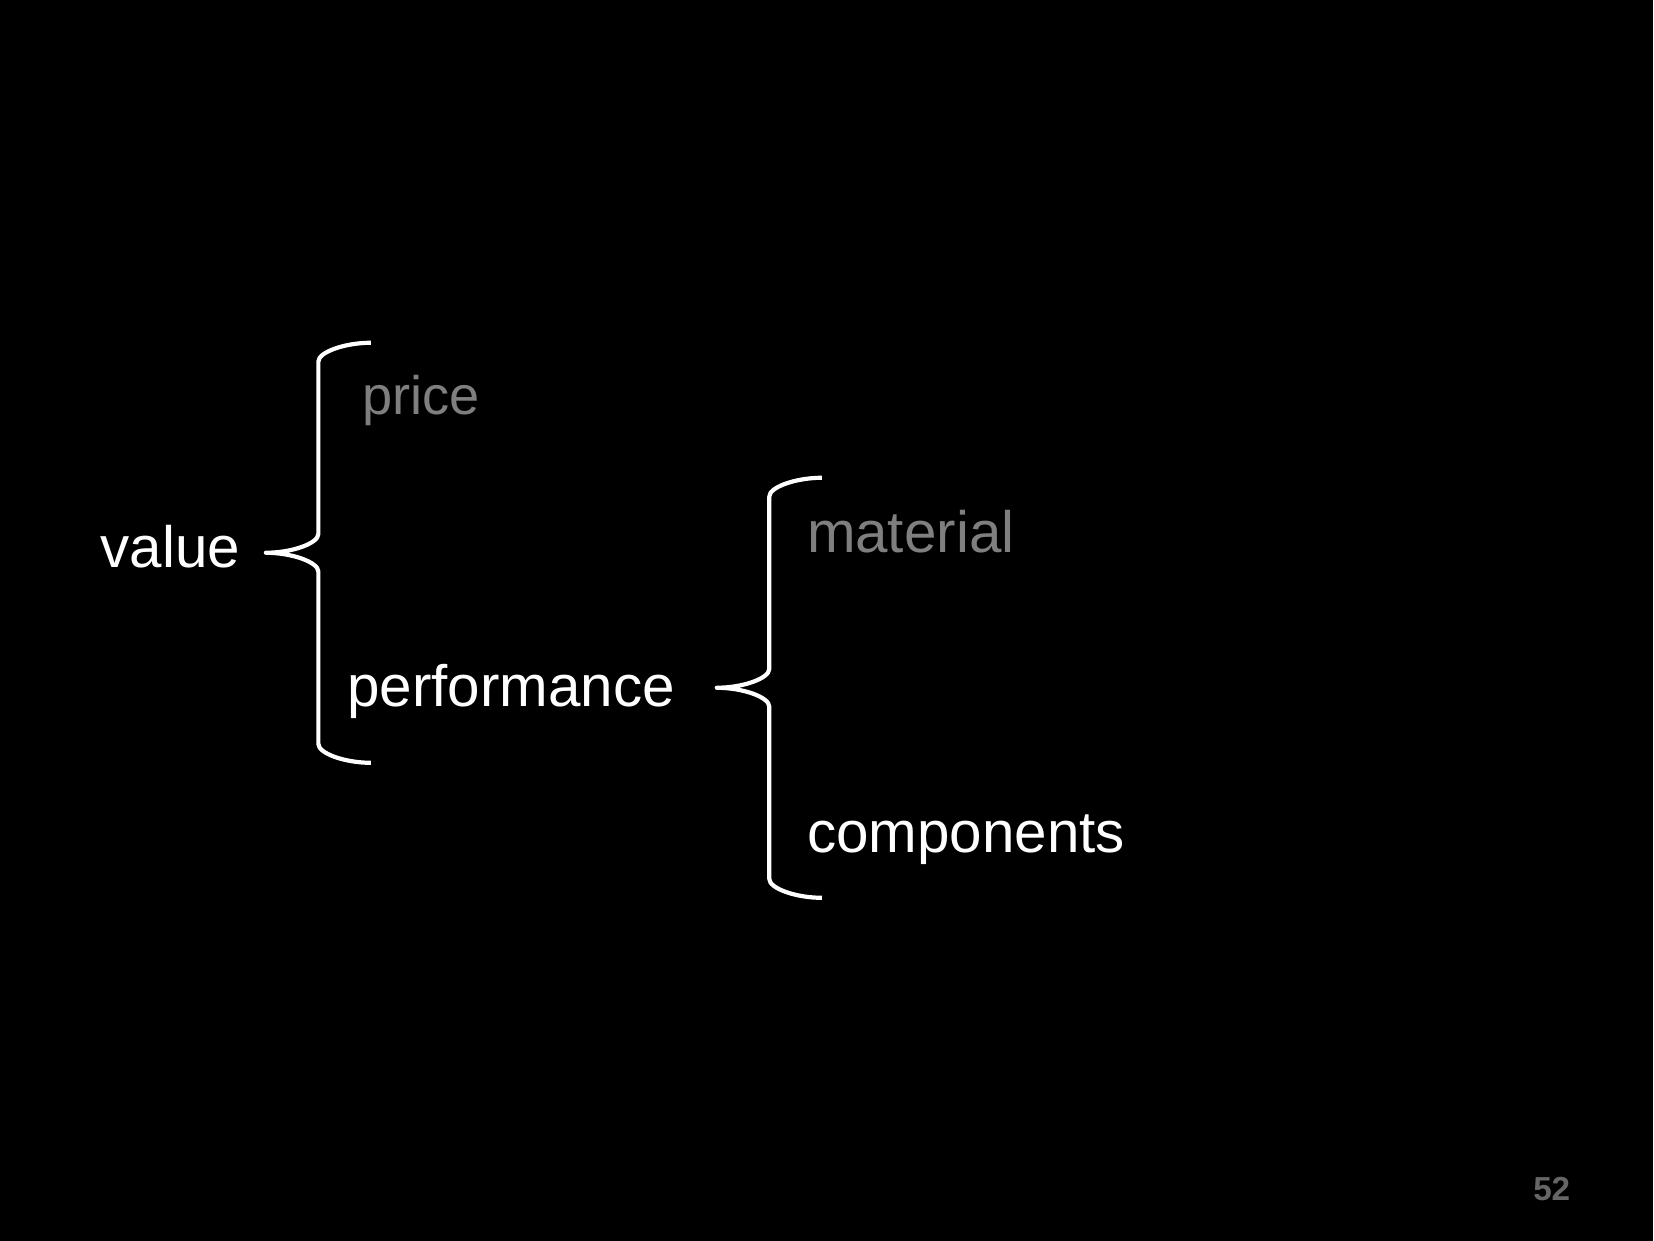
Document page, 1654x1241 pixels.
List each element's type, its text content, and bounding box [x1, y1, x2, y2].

text_box price [347, 357, 663, 434]
text_box material [792, 492, 1198, 595]
text_box components [792, 792, 1198, 895]
text_box performance [332, 645, 738, 748]
text_box value [85, 507, 281, 588]
text_box [792, 495, 1052, 571]
text_box [346, 360, 512, 436]
